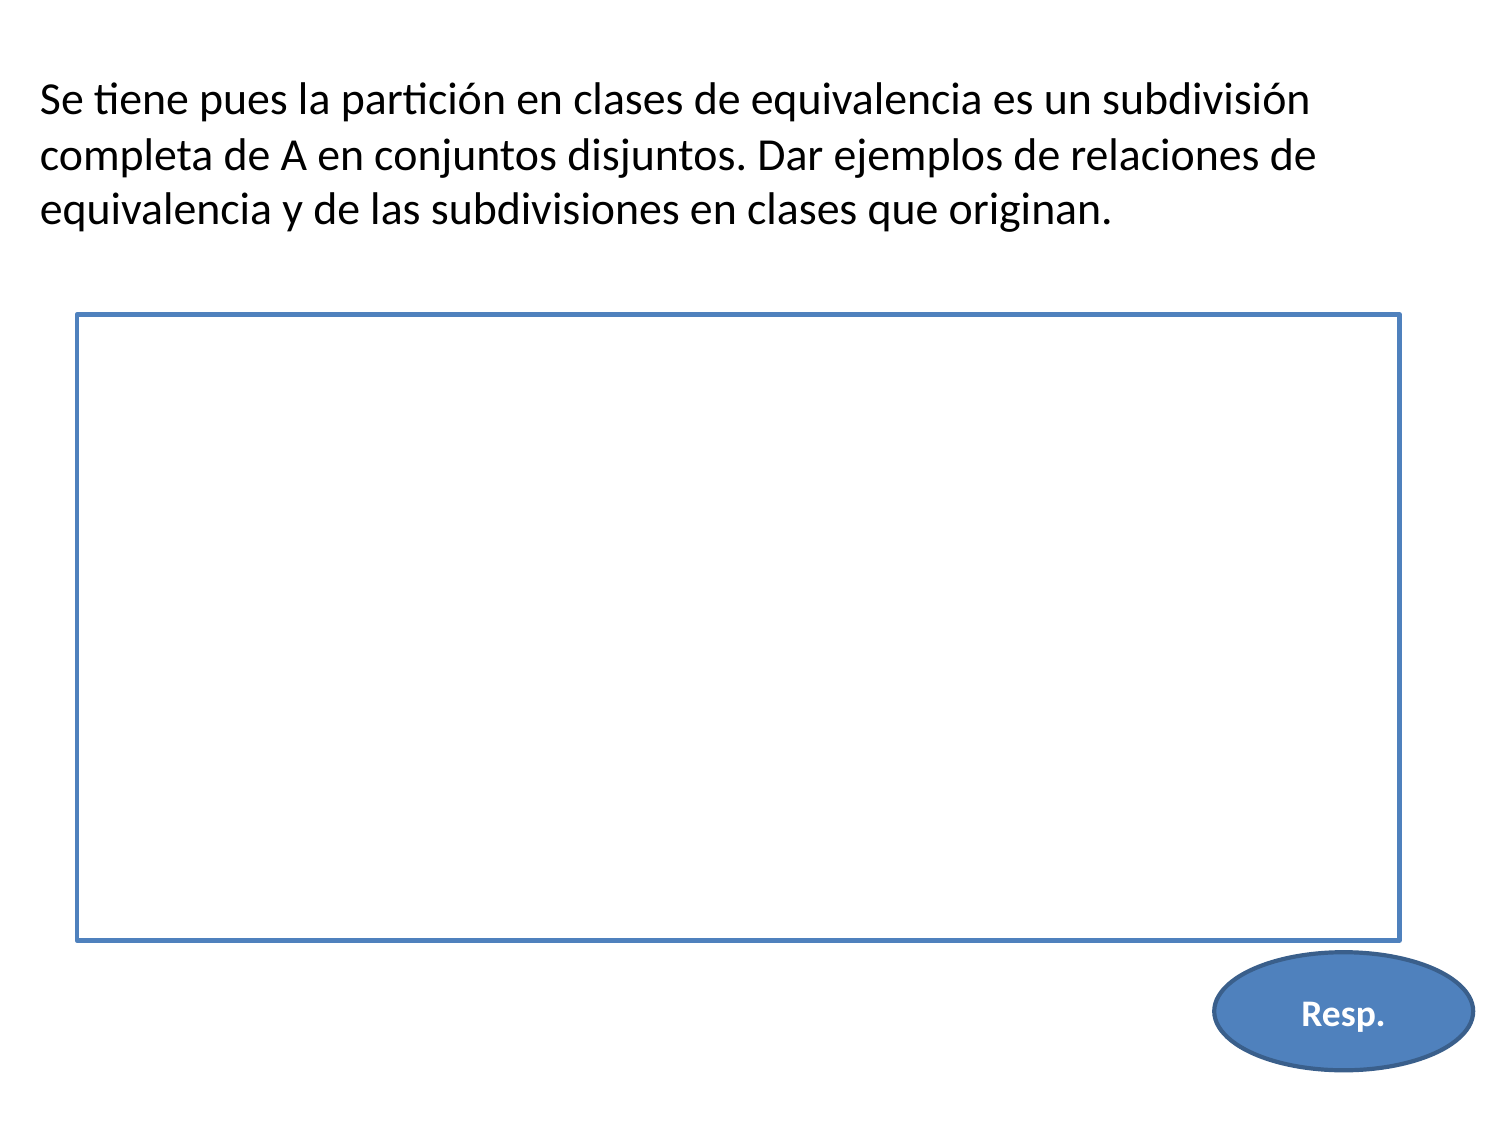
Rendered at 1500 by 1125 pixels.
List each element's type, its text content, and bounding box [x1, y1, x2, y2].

text_box [76, 314, 1400, 941]
text_box Resp. [1214, 952, 1474, 1071]
title Se tiene pues la partición en clases de equivalencia es un subdivisión completa de A en conjuntos disjuntos. Dar ejemplos de relaciones de equivalencia y de las subdivisiones en clases que originan. [24, 42, 1478, 256]
